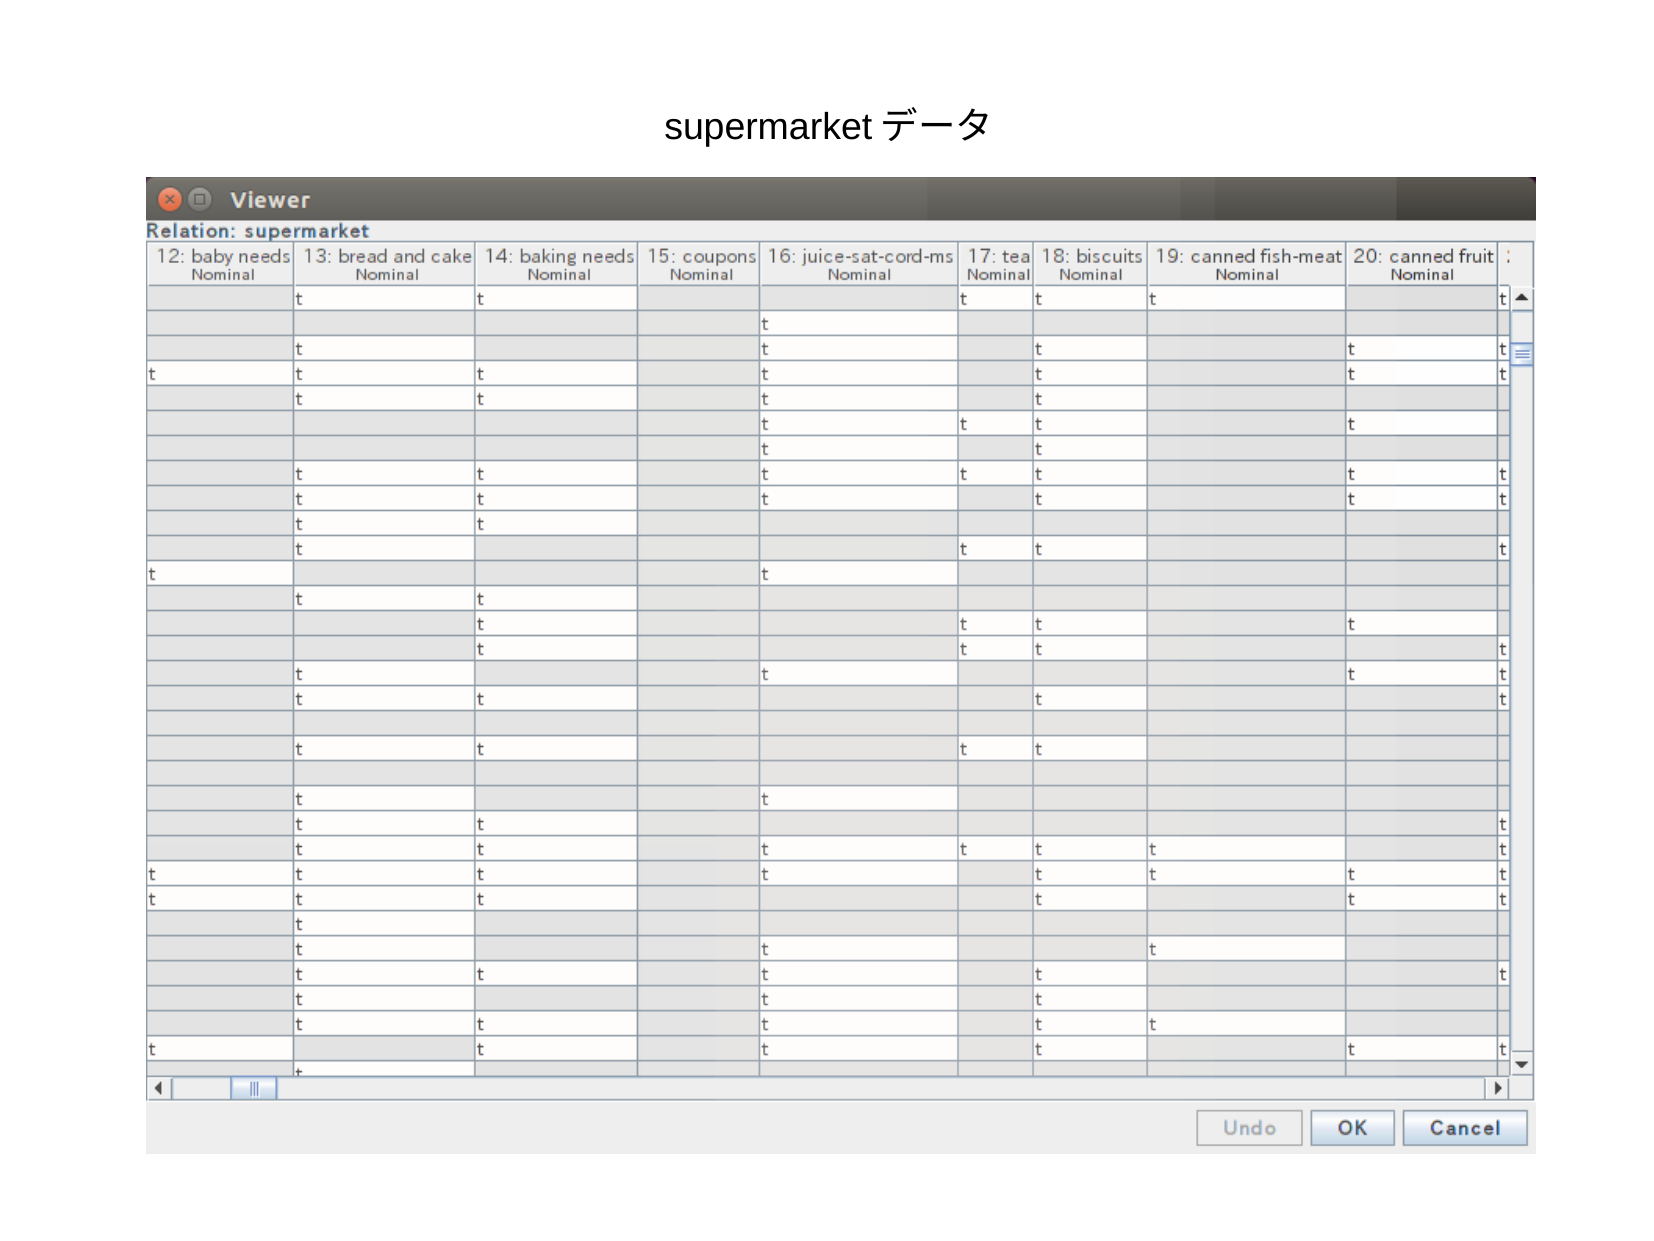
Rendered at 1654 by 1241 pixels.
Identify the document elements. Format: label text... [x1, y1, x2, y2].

text_box supermarketデータ [649, 88, 1009, 160]
picture [146, 177, 1536, 1154]
